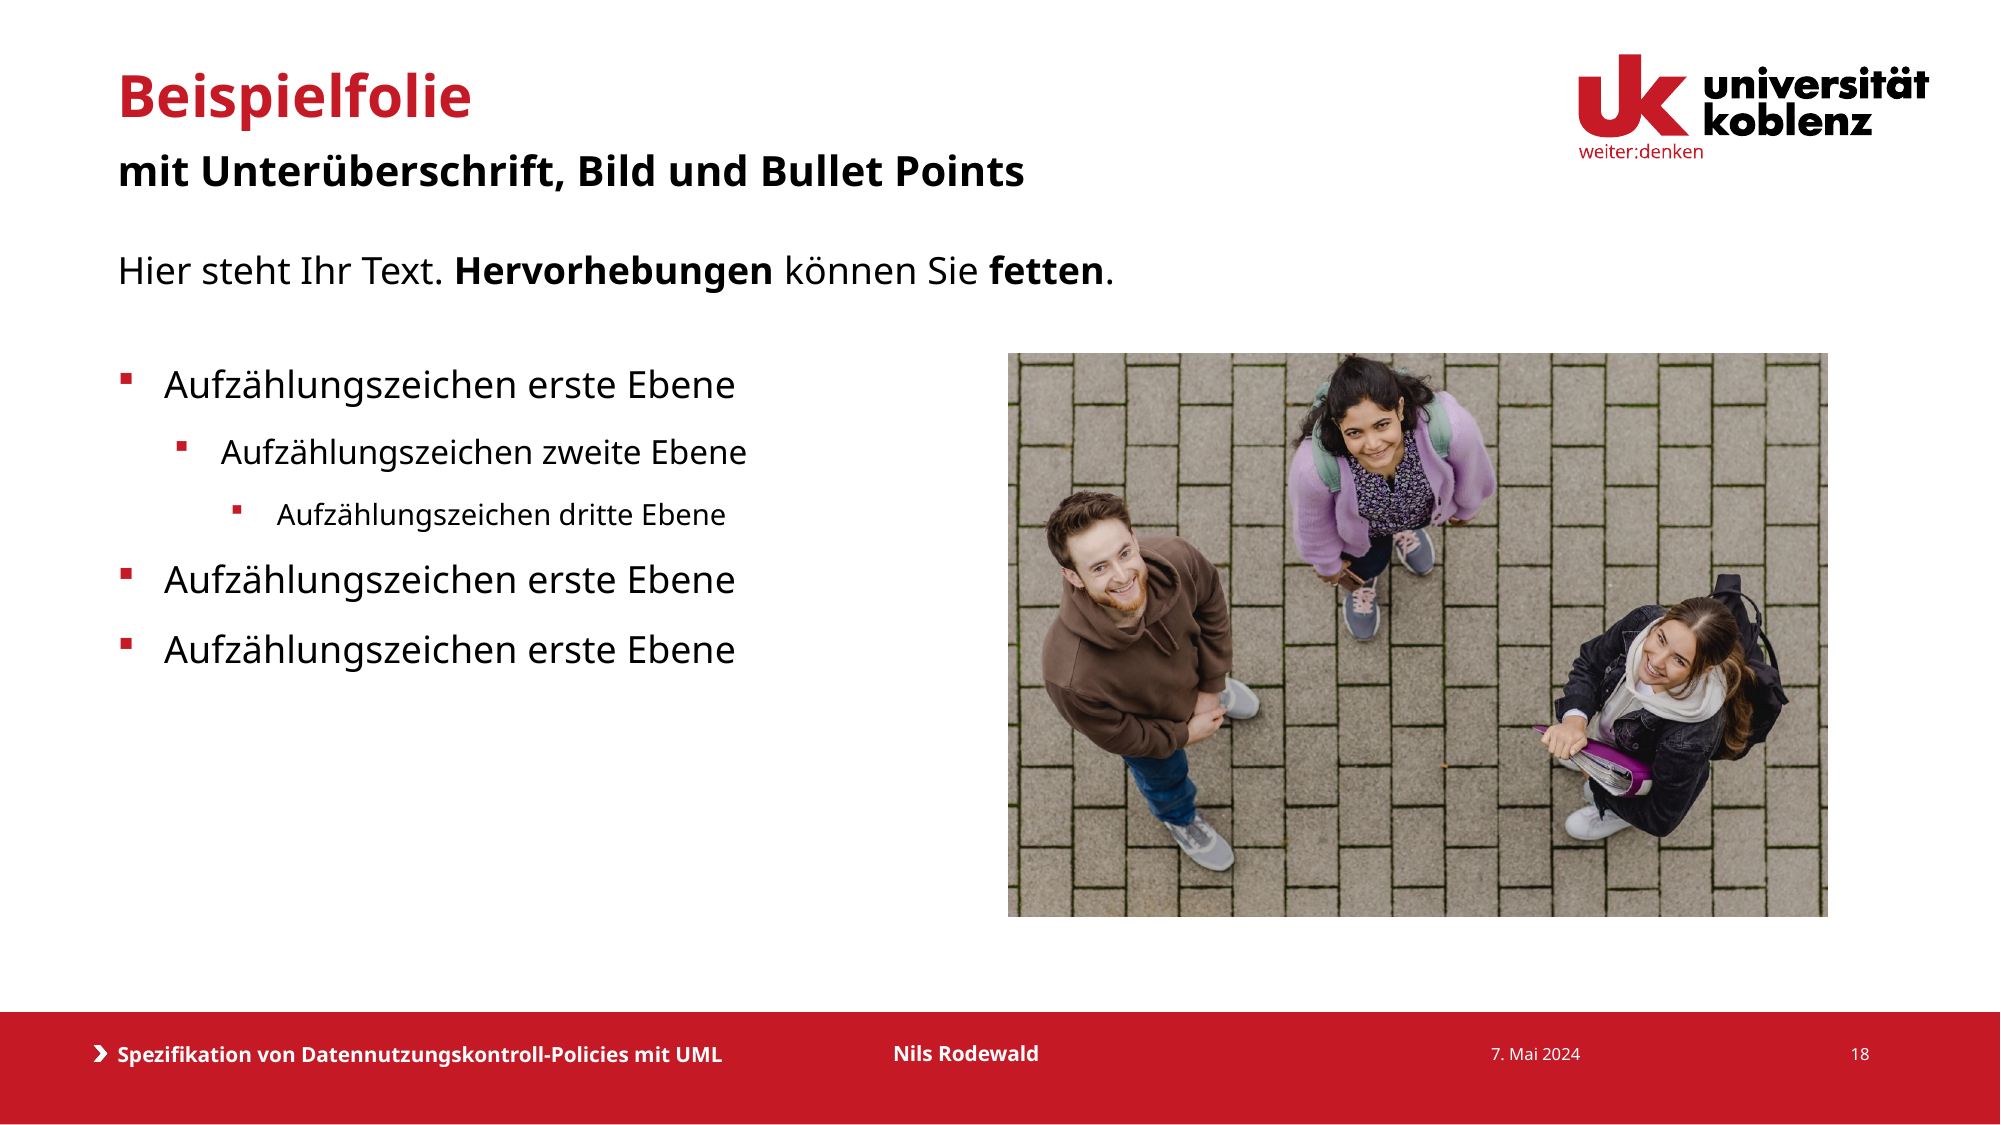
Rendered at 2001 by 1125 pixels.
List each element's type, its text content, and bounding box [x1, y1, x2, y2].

list Aufzählungszeichen erste Ebene Aufzählungszeichen zweite Ebene Aufzählungszeichen dritte Ebene Aufzählungszeichen erste Ebene Aufzählungszeichen erste Ebene [102, 353, 950, 917]
picture [1008, 353, 1828, 917]
list Hier steht Ihr Text. Hervorhebungen können Sie fetten. [102, 239, 1828, 340]
title Beispielfolie [102, 59, 1828, 131]
list mit Unterüberschrift, Bild und Bullet Points [102, 137, 1828, 238]
